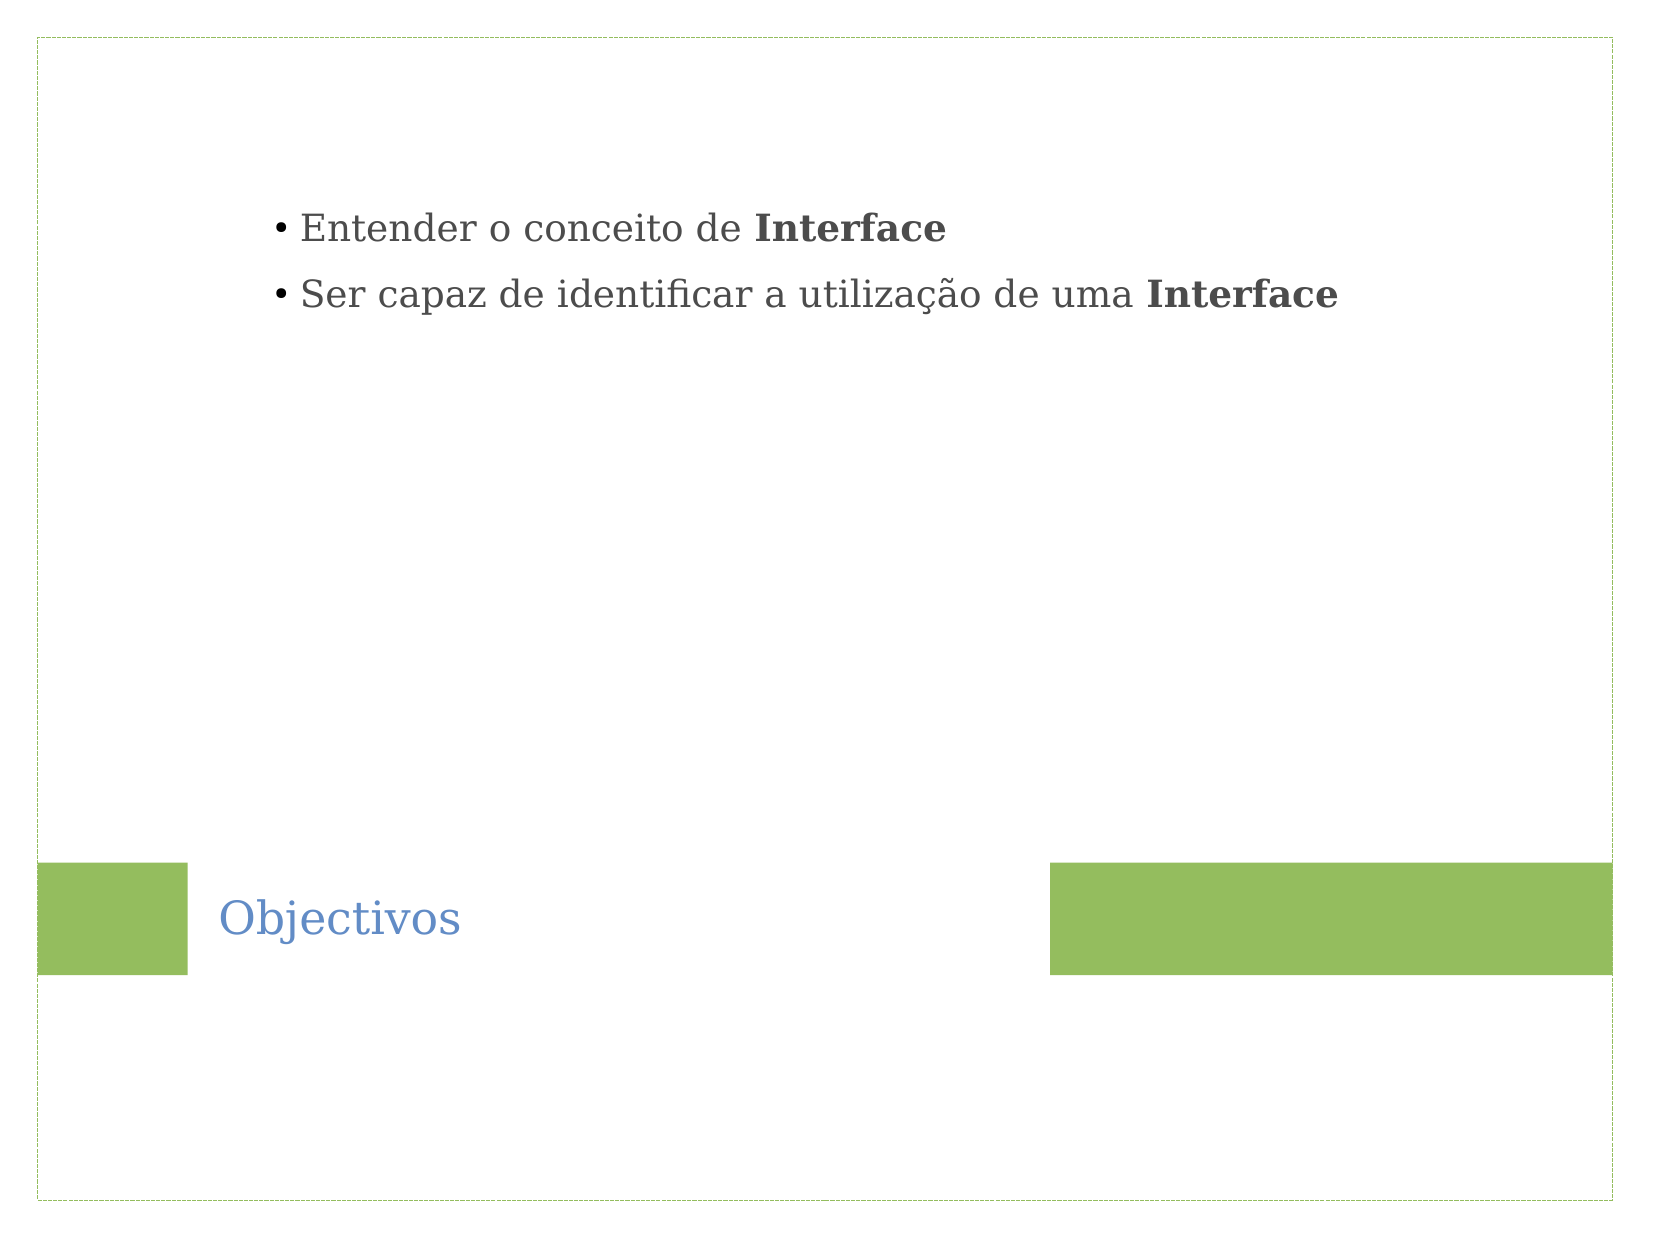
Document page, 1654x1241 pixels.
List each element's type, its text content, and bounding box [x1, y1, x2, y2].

text_box [1050, 862, 1613, 976]
text_box [37, 862, 188, 976]
text_box Entender o conceito de Interface Ser capaz de identificar a utilização de uma Interface [259, 177, 1382, 703]
text_box Objectivos [203, 884, 478, 953]
